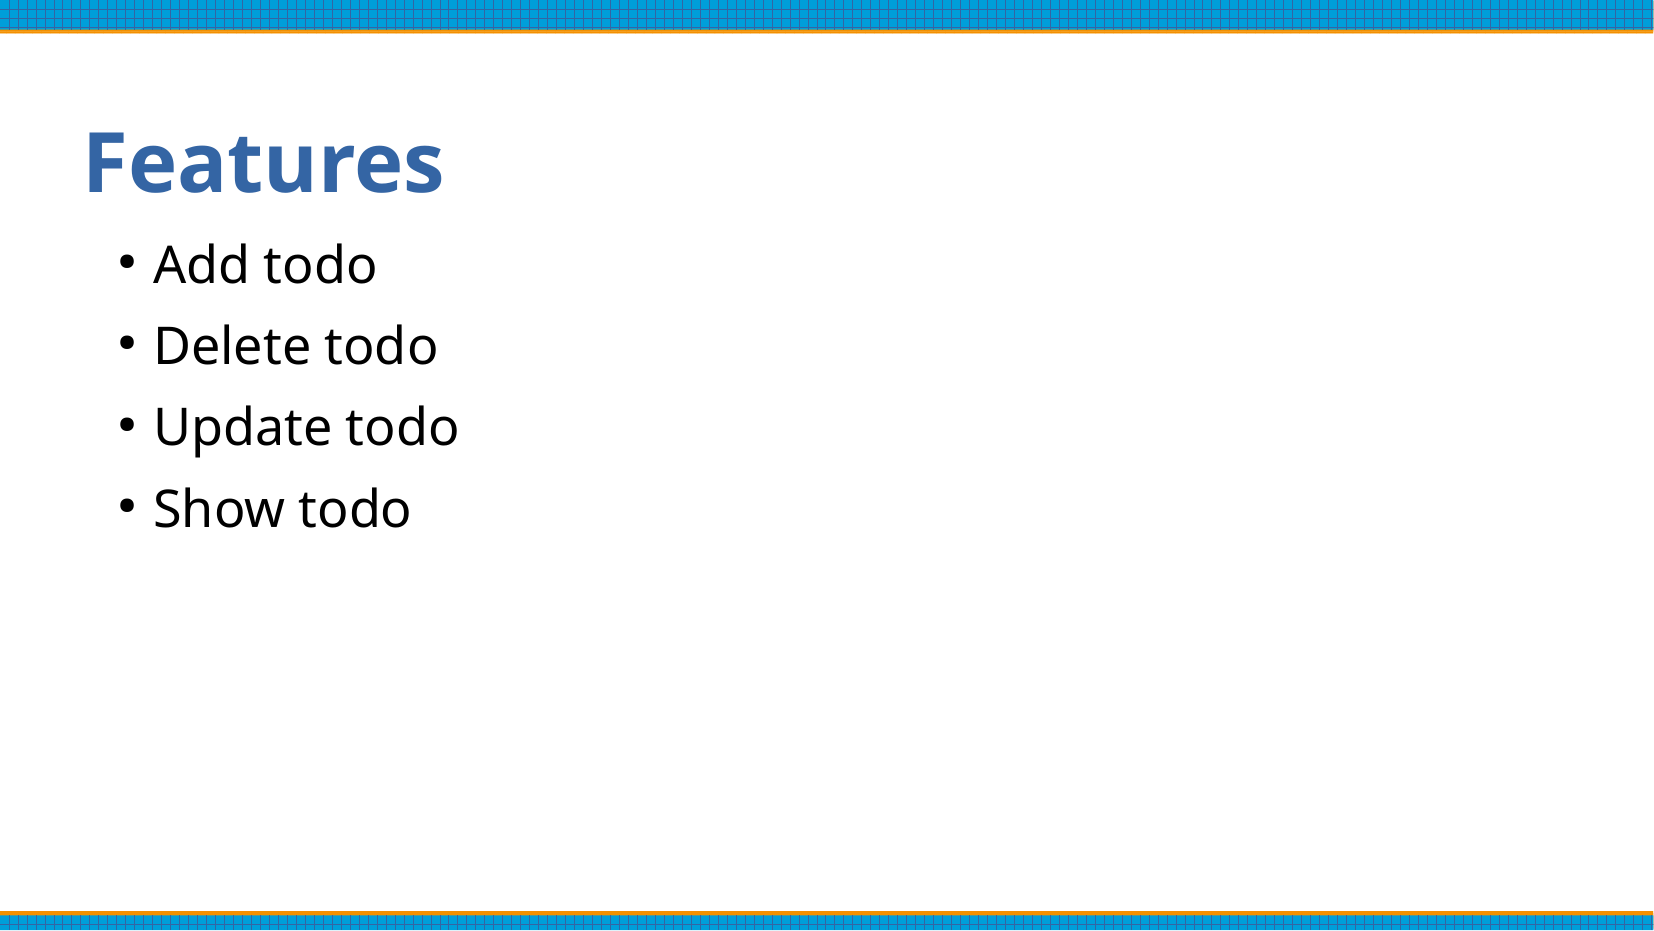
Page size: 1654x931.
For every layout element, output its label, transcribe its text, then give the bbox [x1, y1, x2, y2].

subtitle Features Add todo Delete todo Update todo Show todo [82, 103, 1571, 824]
